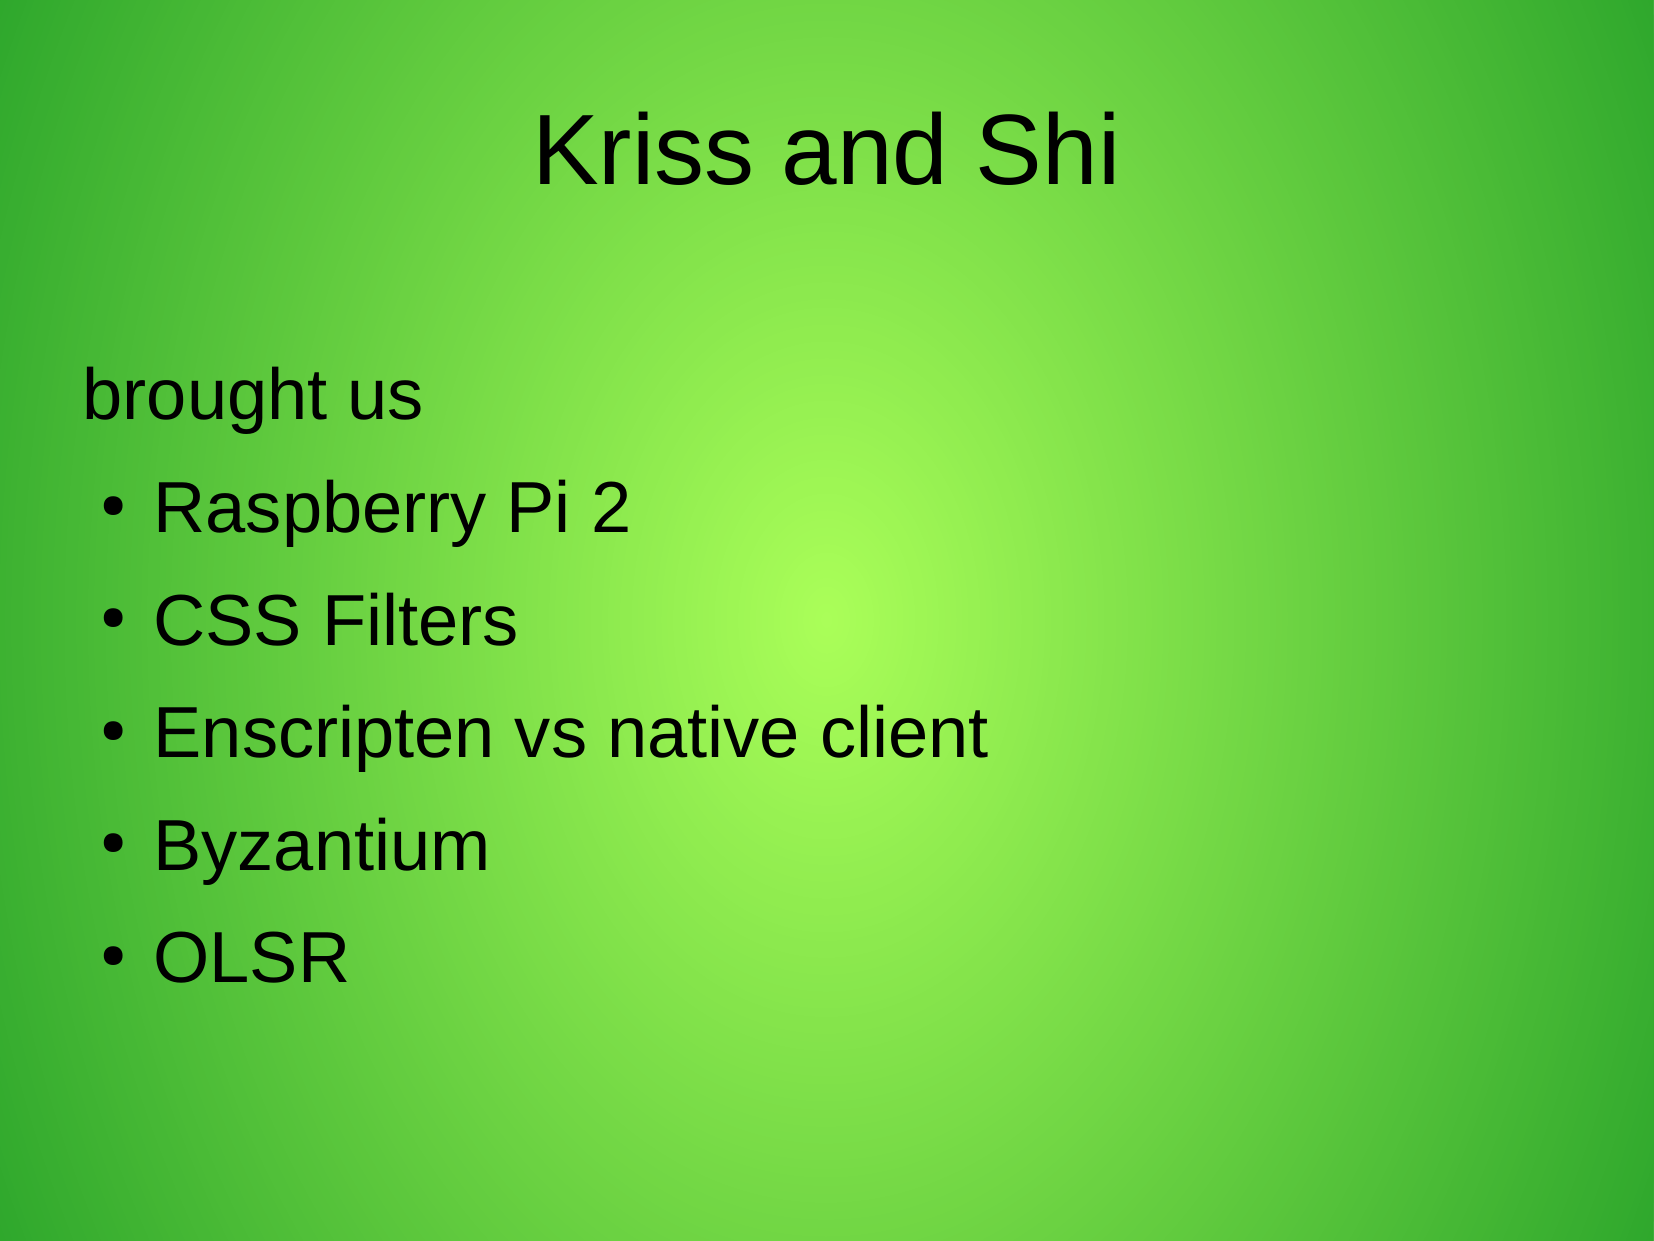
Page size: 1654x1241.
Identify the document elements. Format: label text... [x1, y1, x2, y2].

list brought us Raspberry Pi 2 CSS Filters Enscripten vs native client Byzantium OLSR [82, 354, 1571, 1105]
title Kriss and Shi [82, 47, 1571, 252]
